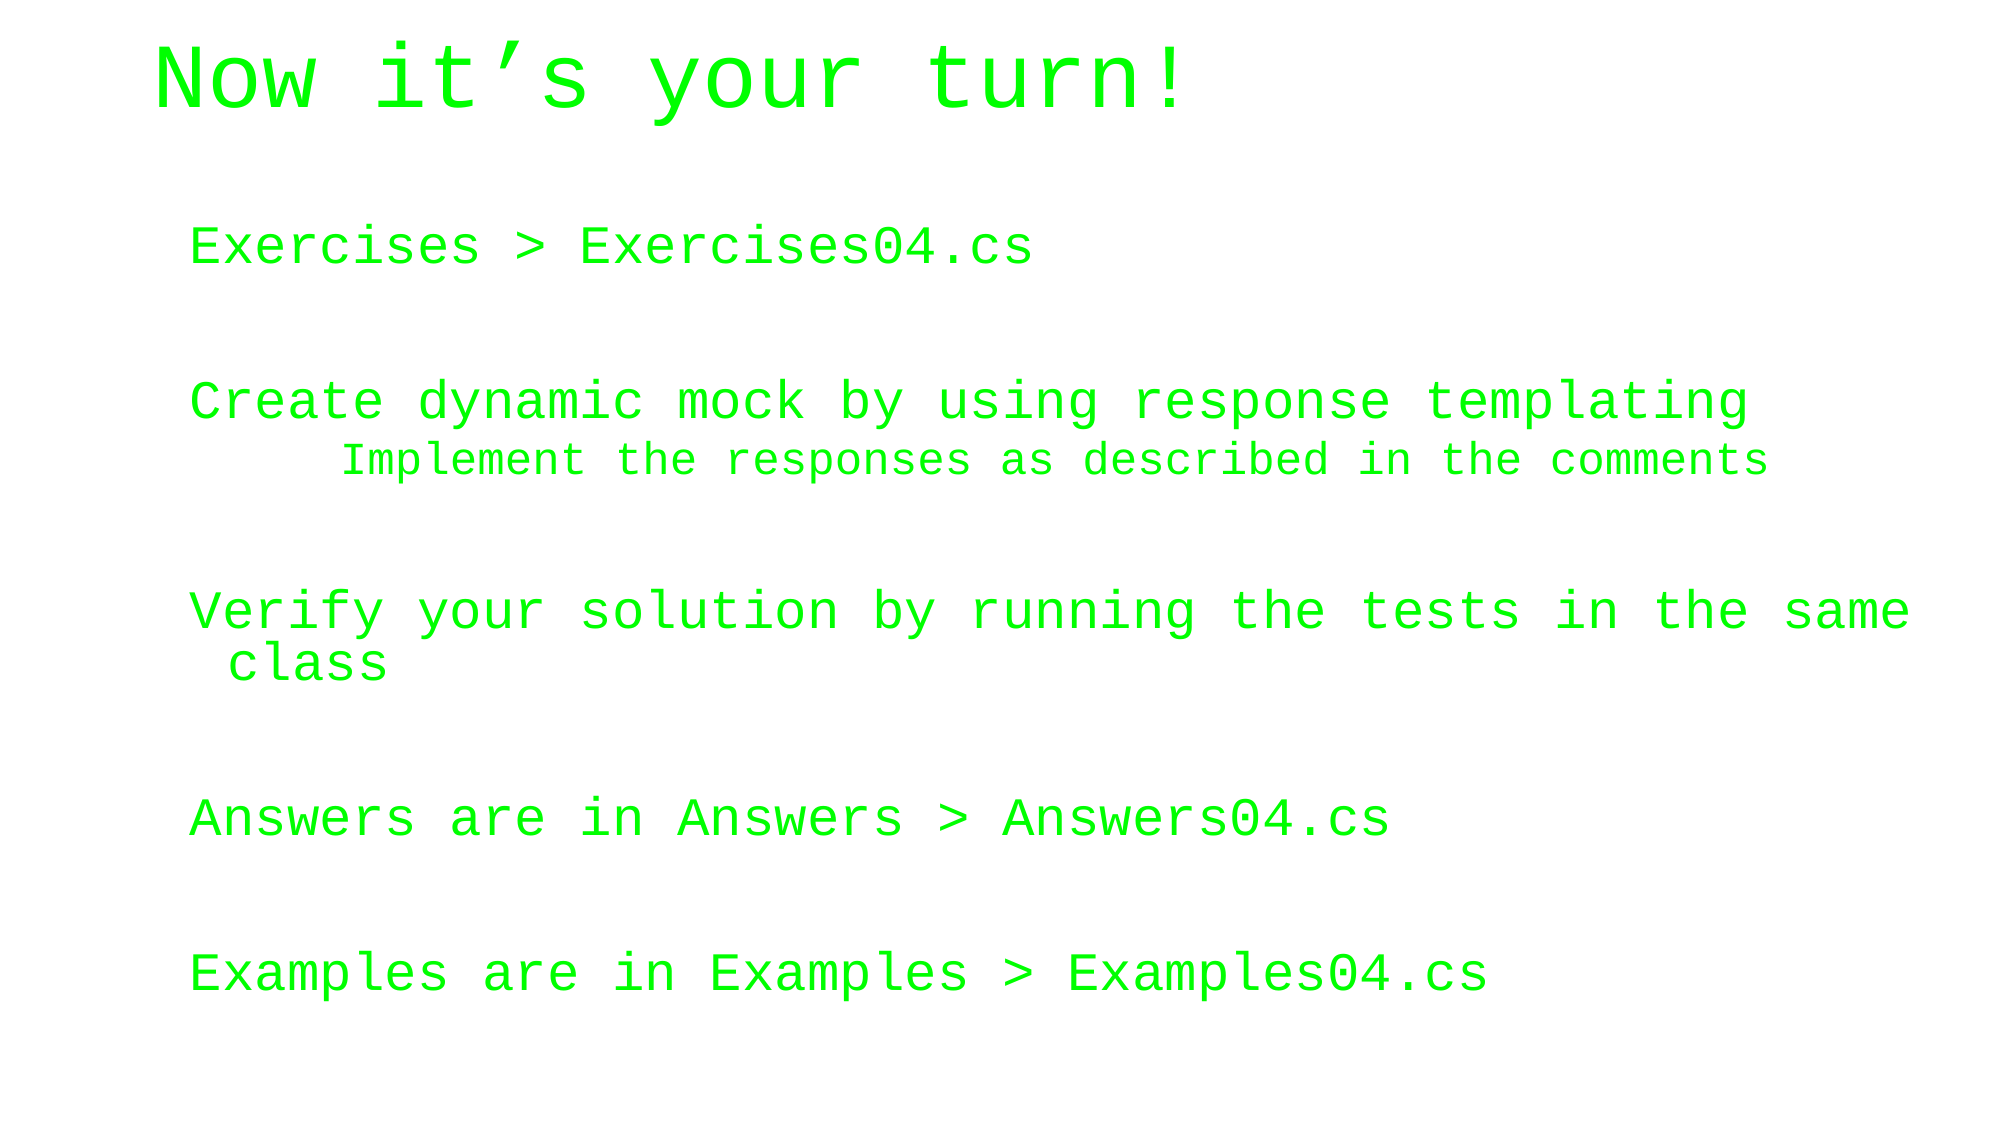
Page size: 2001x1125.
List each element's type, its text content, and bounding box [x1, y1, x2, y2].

title Now it’s your turn! [137, 18, 1863, 137]
list Exercises > Exercises04.cs Create dynamic mock by using response templating Implement the responses as described in the comments Verify your solution by running the tests in the same class Answers are in Answers > Answers04.cs Examples are in Examples > Examples04.cs [137, 214, 1939, 1041]
